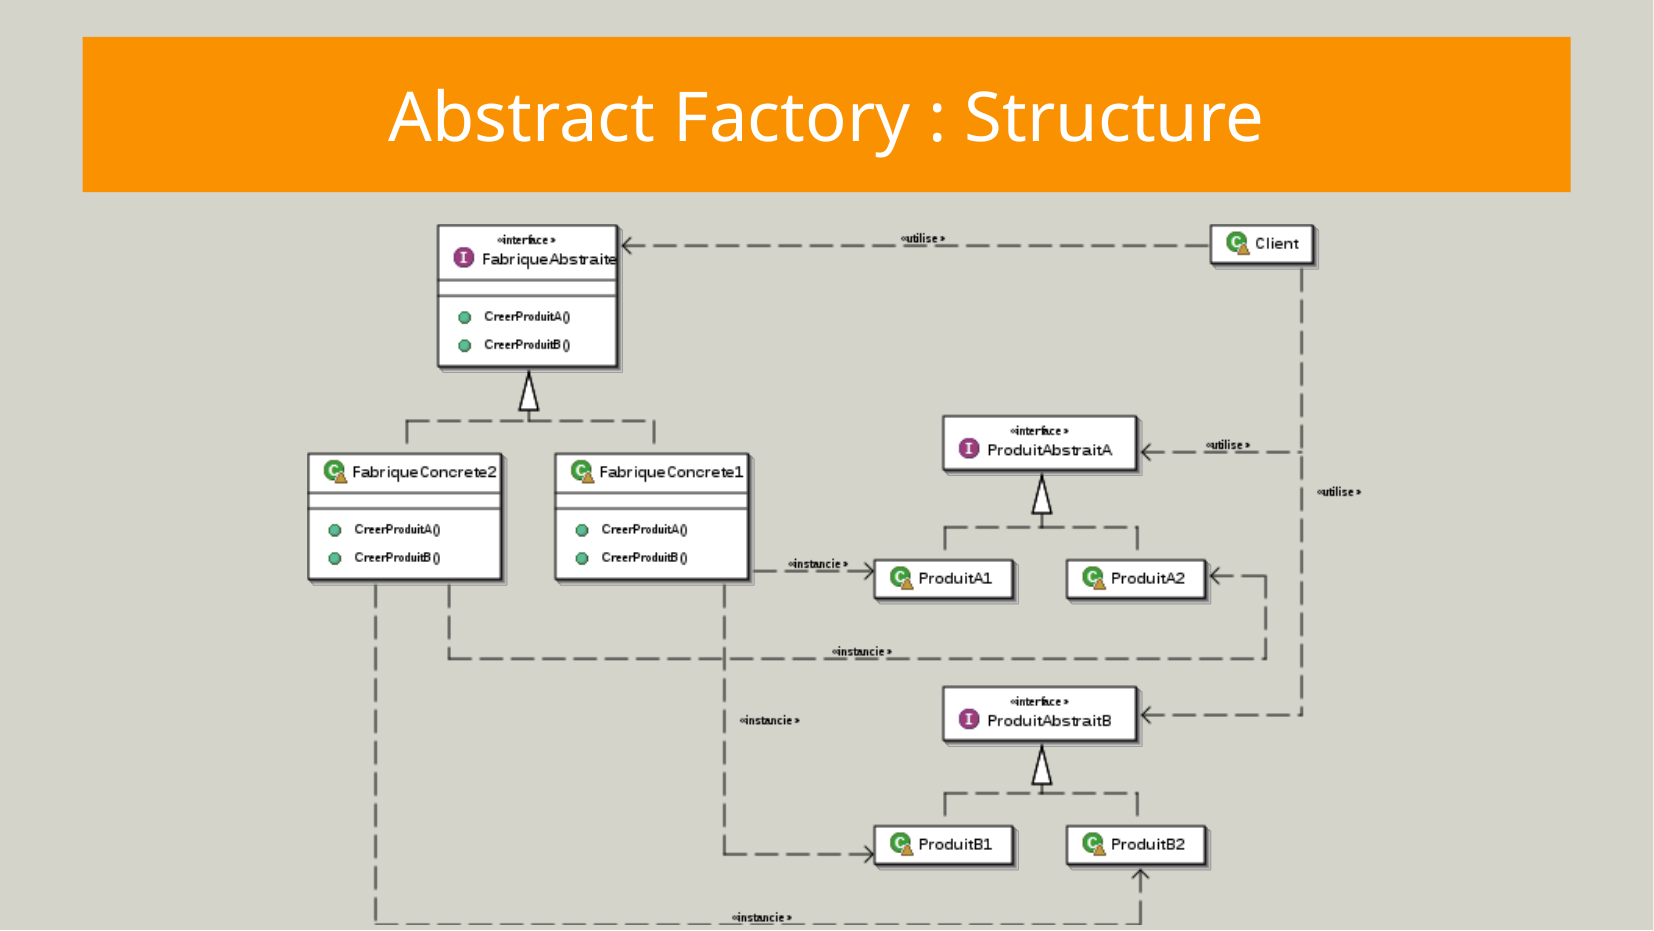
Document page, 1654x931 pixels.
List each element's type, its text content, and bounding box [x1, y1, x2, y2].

title Abstract Factory : Structure [82, 36, 1571, 193]
picture [307, 224, 1366, 925]
